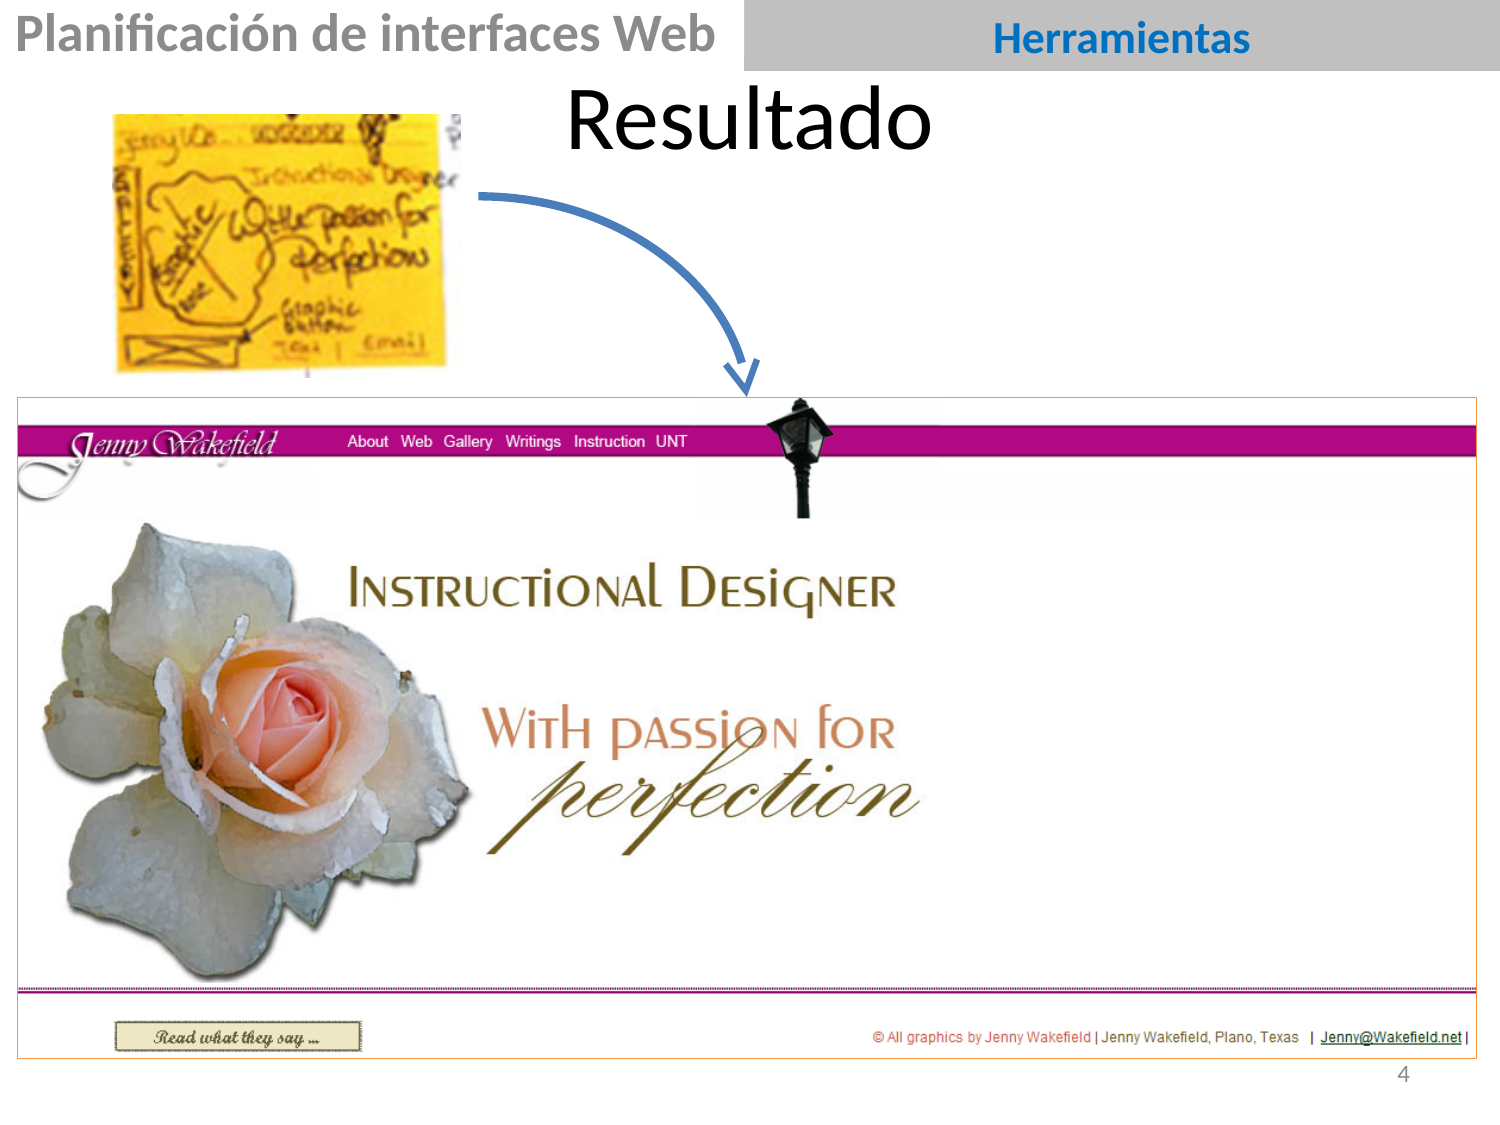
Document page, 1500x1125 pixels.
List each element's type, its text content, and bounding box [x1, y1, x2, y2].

picture [112, 114, 461, 378]
title Resultado [75, 60, 1425, 183]
slide_number <número> [1074, 1042, 1425, 1103]
title Herramientas [744, 0, 1500, 71]
picture [17, 397, 1477, 1059]
title Planificación de interfaces Web [0, 0, 745, 60]
